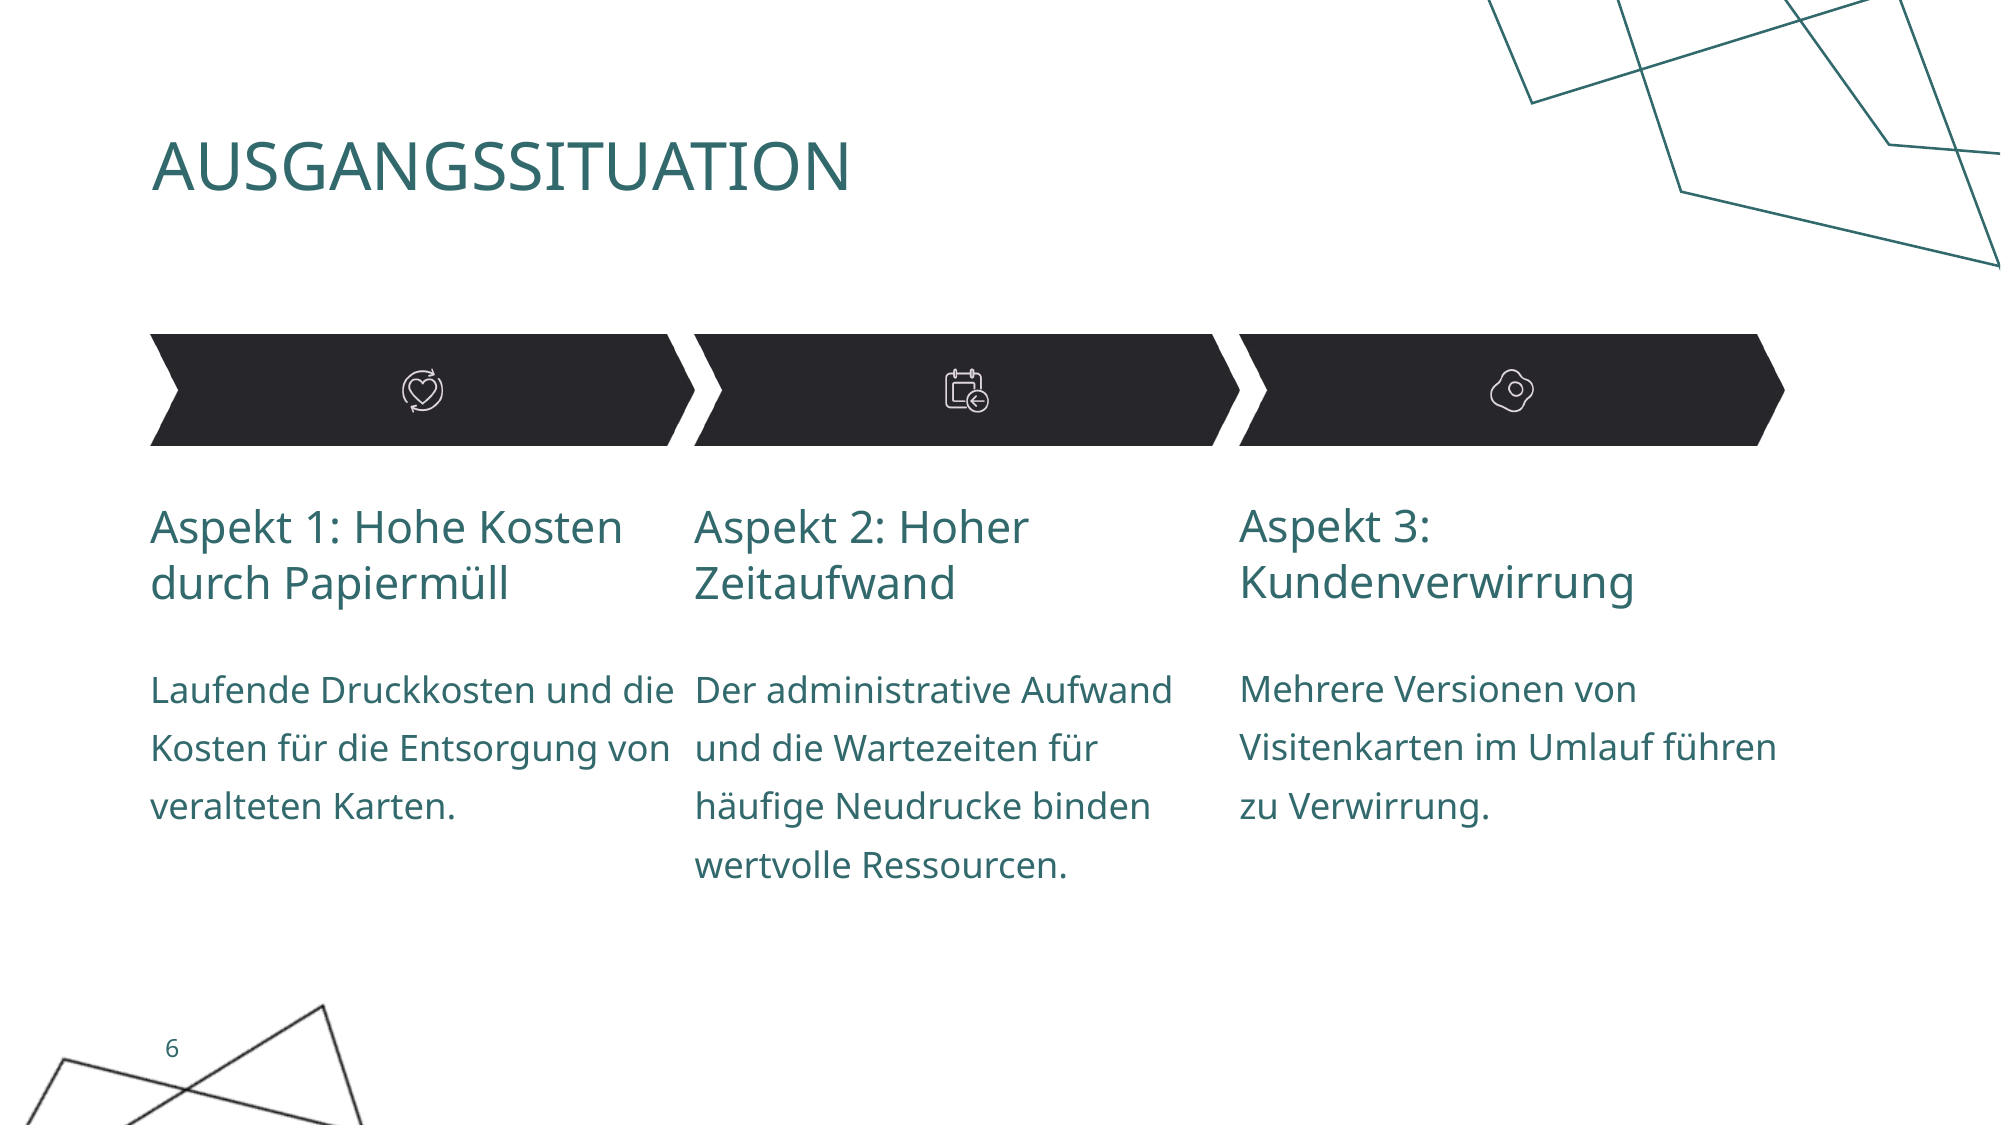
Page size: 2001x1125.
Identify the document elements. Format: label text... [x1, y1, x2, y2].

text_box Laufende Druckkosten und die Kosten für die Entsorgung von veralteten Karten. [150, 652, 695, 770]
text_box Aspekt 1: Hohe Kosten durch Papiermüll [150, 496, 695, 573]
text_box Aspekt 2: Hoher Zeitaufwand [695, 496, 1240, 573]
text_box Aspekt 3: Kundenverwirrung [1239, 495, 1784, 572]
text_box [150, 1024, 254, 1074]
title Ausgangssituation [137, 59, 1863, 278]
text_box Der administrative Aufwand und die Wartezeiten für häufige Neudrucke binden wertvolle Ressourcen. [695, 652, 1186, 770]
picture [150, 334, 1785, 446]
text_box Mehrere Versionen von Visitenkarten im Umlauf führen zu Verwirrung. [1239, 651, 1784, 769]
